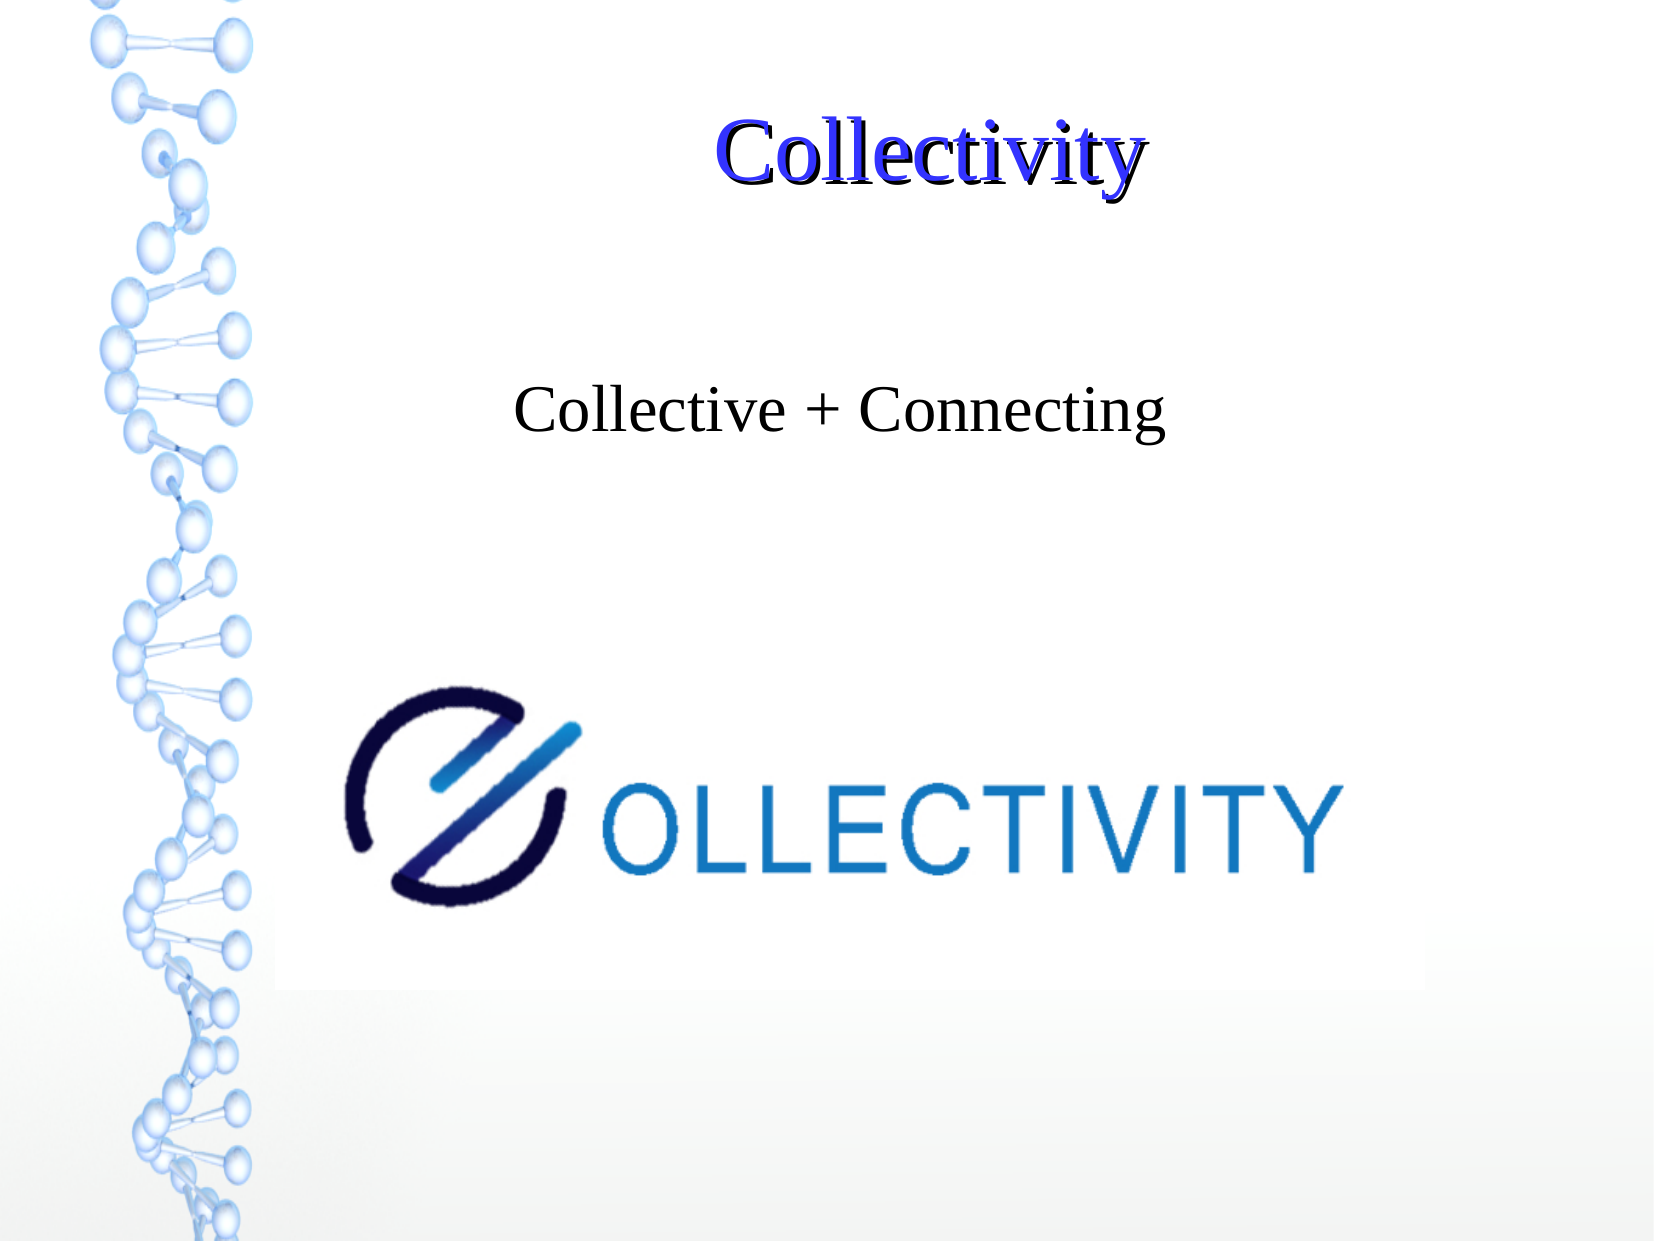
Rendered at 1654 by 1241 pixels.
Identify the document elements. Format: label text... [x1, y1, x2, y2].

picture [0, 0, 1654, 1241]
subtitle Collective + Connecting [105, 49, 1594, 769]
